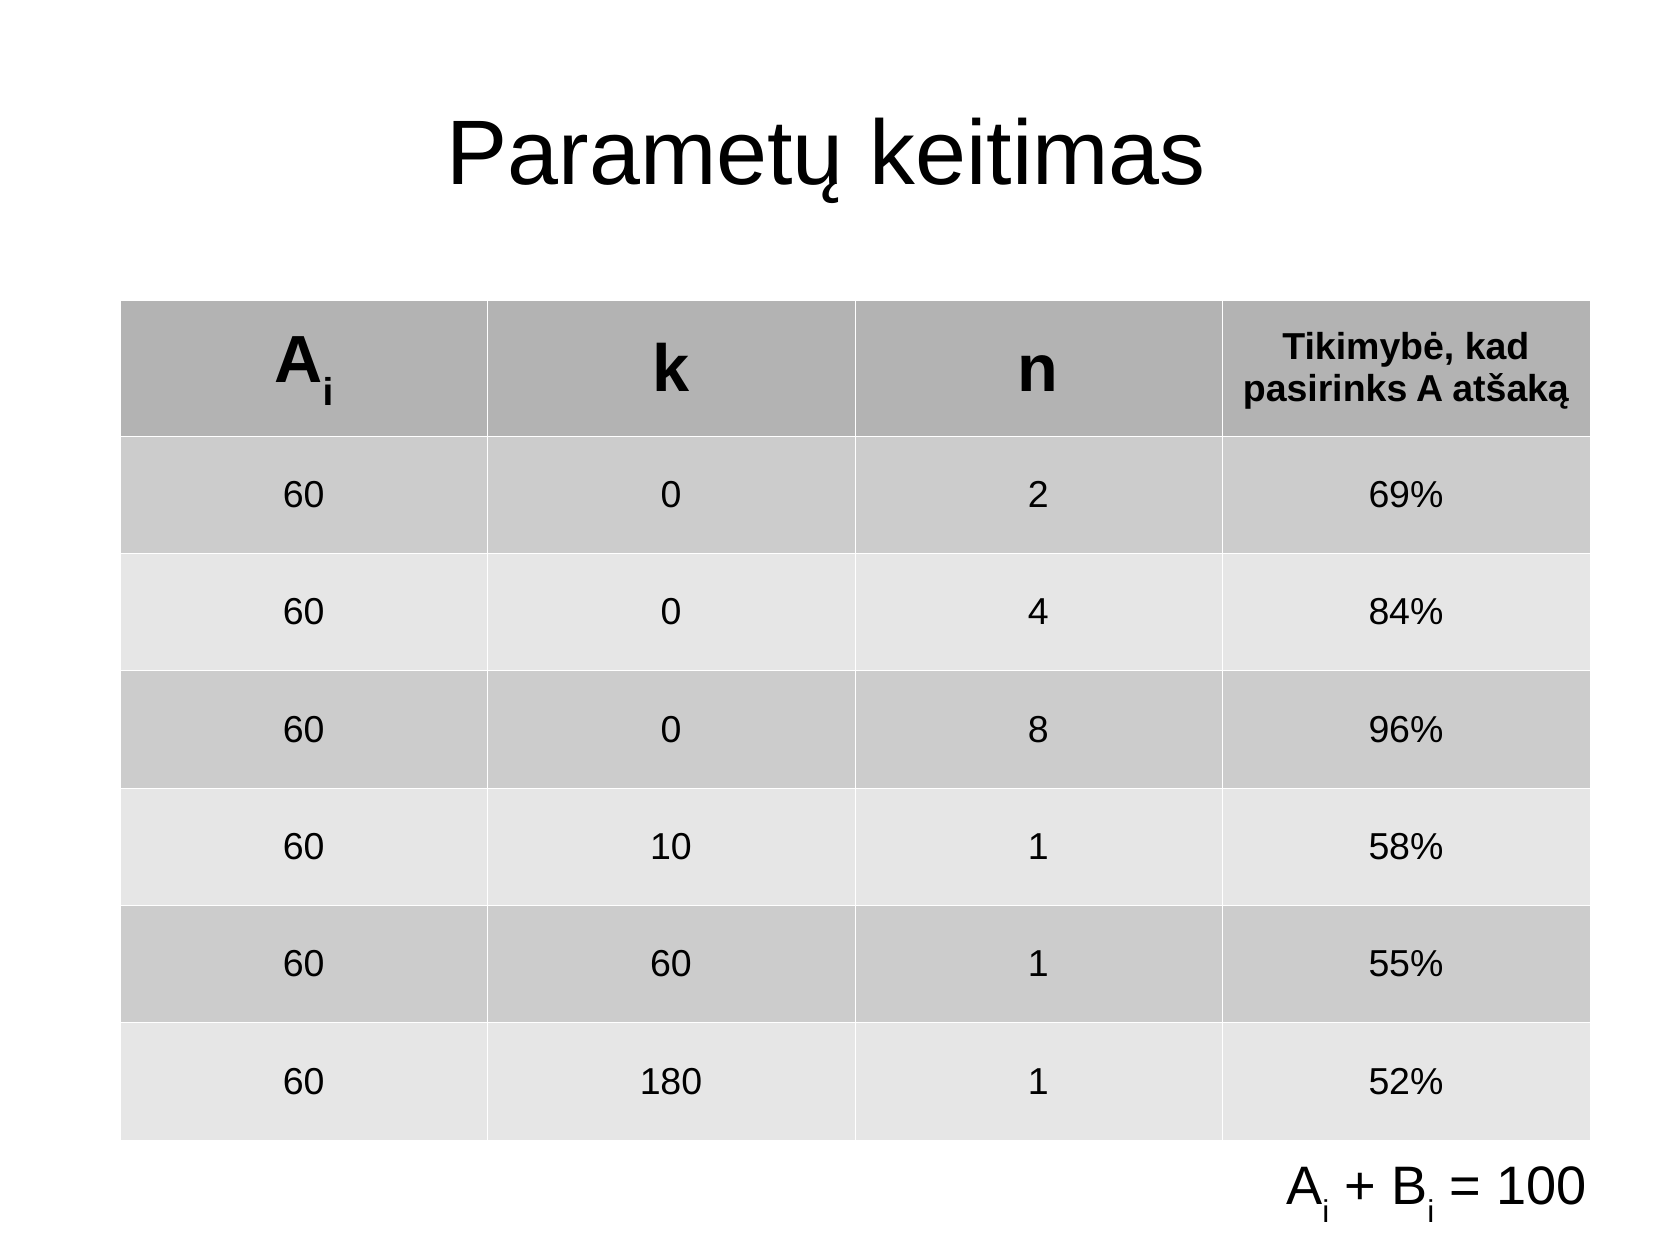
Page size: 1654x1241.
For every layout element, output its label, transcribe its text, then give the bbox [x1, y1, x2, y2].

table_cell 96% [1223, 671, 1590, 788]
text_box Ai + Bi = 100 [1237, 1110, 1636, 1241]
table_header Ai [121, 301, 487, 436]
table_header n [856, 301, 1222, 436]
title Parametų keitimas [82, 49, 1571, 257]
table_cell 60 [121, 1023, 487, 1140]
table_cell 0 [488, 437, 855, 553]
table_cell 84% [1223, 554, 1590, 670]
table_cell 58% [1223, 789, 1590, 905]
table_cell 60 [121, 789, 487, 905]
table_cell 8 [856, 671, 1222, 788]
table_cell 10 [488, 789, 855, 905]
table_cell 1 [856, 1023, 1222, 1140]
table_cell 60 [121, 437, 487, 553]
table_cell 180 [488, 1023, 855, 1140]
table_cell 1 [856, 789, 1222, 905]
table_header k [488, 301, 855, 436]
table_cell 60 [121, 906, 487, 1022]
table_cell 69% [1223, 437, 1590, 553]
table_header Tikimybė, kad pasirinks A atšaką [1223, 301, 1590, 436]
table_cell 60 [121, 554, 487, 670]
table_cell 55% [1223, 906, 1590, 1022]
table_cell 2 [856, 437, 1222, 553]
table_cell 1 [856, 906, 1222, 1022]
table_cell 60 [121, 671, 487, 788]
table_cell 0 [488, 671, 855, 788]
table_cell 52% [1223, 1023, 1590, 1140]
table_cell 4 [856, 554, 1222, 670]
table_cell 0 [488, 554, 855, 670]
table_cell 60 [488, 906, 855, 1022]
